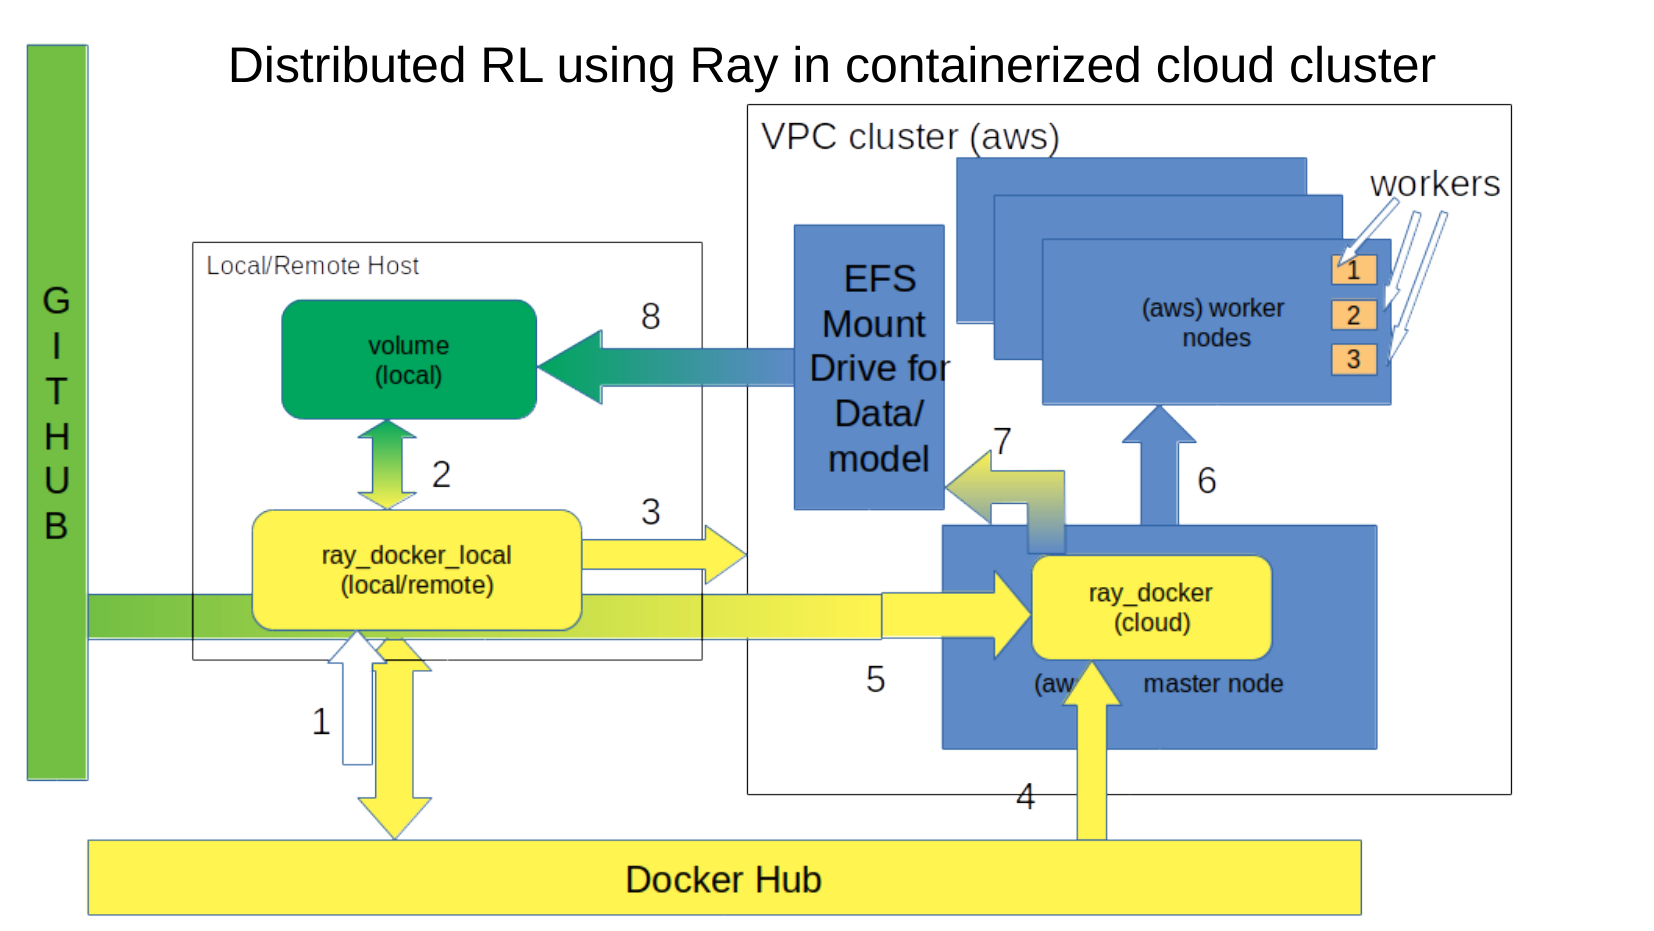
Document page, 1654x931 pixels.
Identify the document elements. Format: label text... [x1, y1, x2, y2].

text_box Distributed RL using Ray in containerized cloud cluster [59, 4, 1605, 120]
picture [0, 29, 1650, 931]
